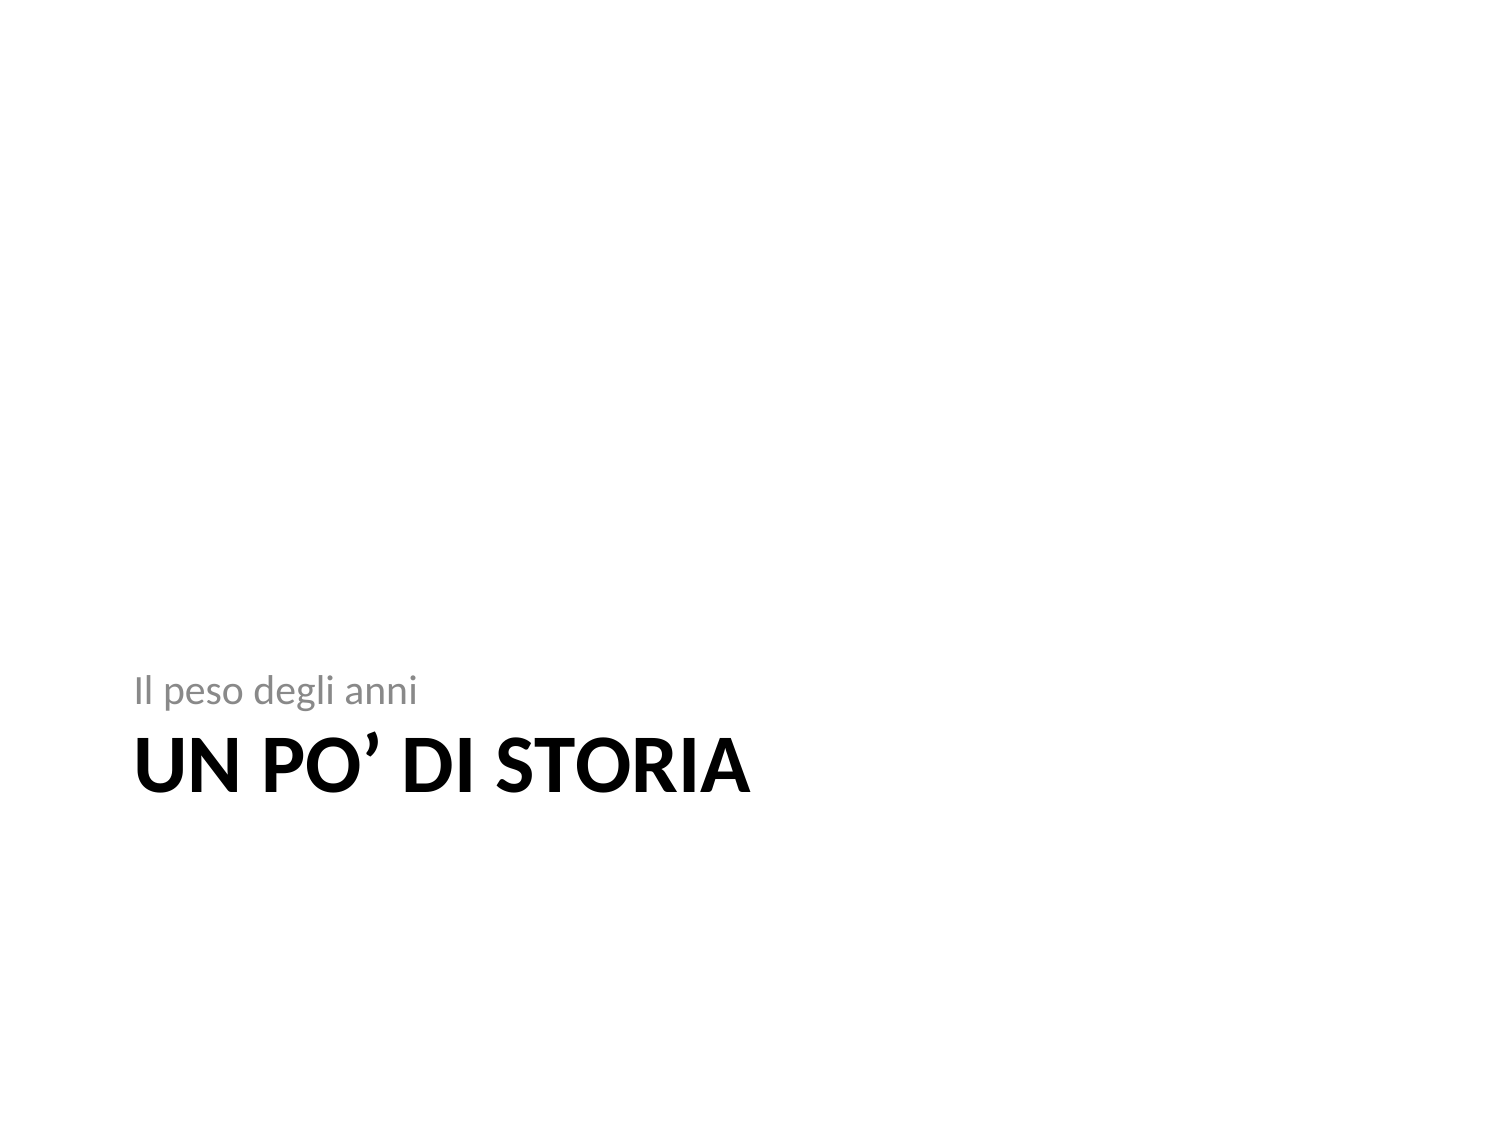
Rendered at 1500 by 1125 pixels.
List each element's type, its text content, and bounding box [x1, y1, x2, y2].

list Il peso degli anni [118, 476, 1394, 723]
title UN PO’ DI STORIA [118, 723, 1394, 947]
